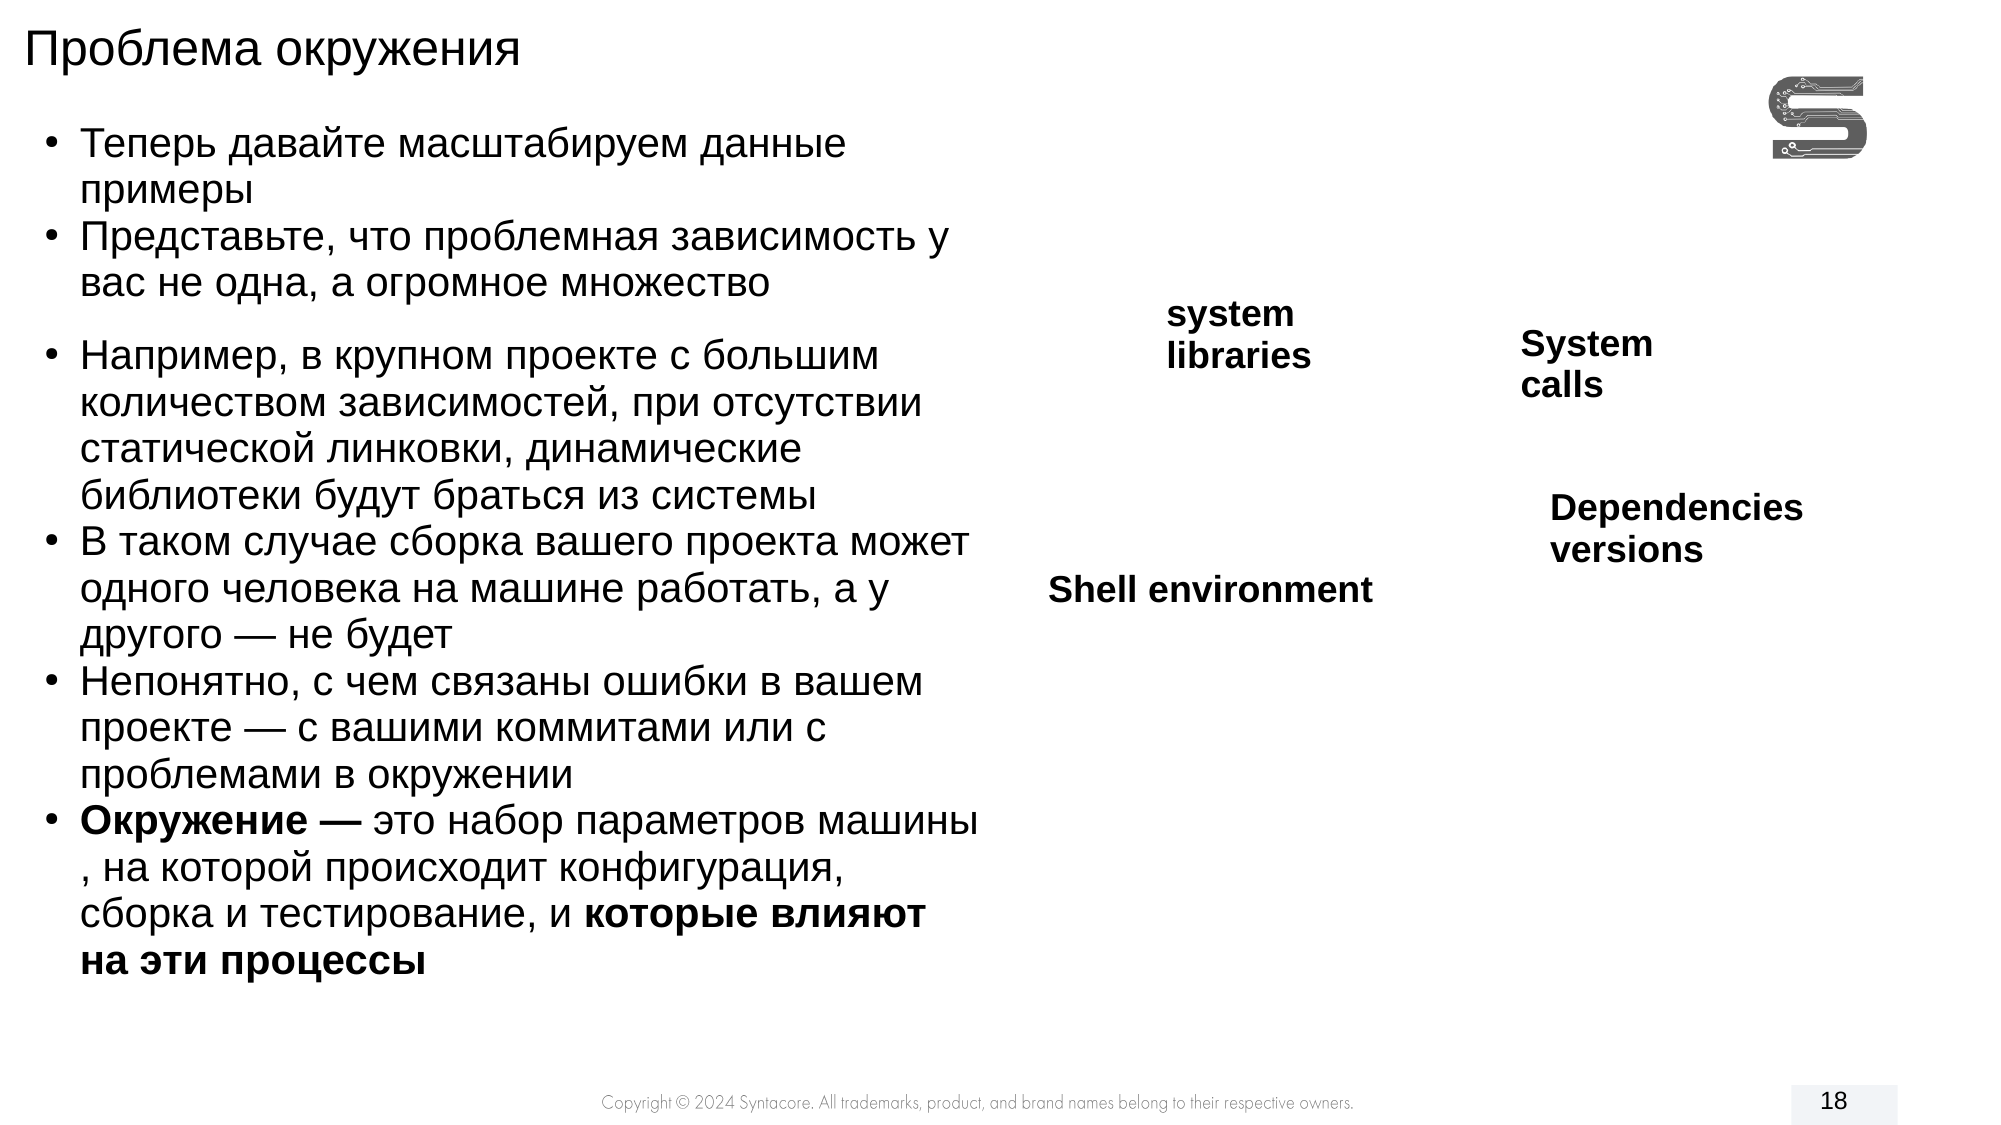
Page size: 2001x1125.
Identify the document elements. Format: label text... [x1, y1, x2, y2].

text_box Теперь давайте масштабируем данные примеры Представьте, что проблемная зависимость у вас не одна, а огромное множество [29, 112, 999, 324]
text_box System calls [1505, 314, 1743, 414]
text_box Dependencies versions [1535, 479, 1920, 621]
text_box Shell environment [1033, 561, 1418, 650]
picture [601, 1089, 1361, 1114]
text_box system libraries [1151, 285, 1388, 384]
text_box Проблема окружения [0, 13, 832, 84]
picture [1768, 76, 1867, 160]
text_box Например, в крупном проекте с большим количеством зависимостей, при отсутствии статической линковки, динамические библиотеки будут браться из системы В таком случае сборка вашего проекта может одного человека на машине работать, а у другого — не будет Непонятно, с чем связаны ошибки в вашем проекте — с вашими коммитами или с проблемами в окружении Окружение — это набор параметров машины , на которой происходит конфигурация, сборка и тестирование, и которые влияют на эти процессы [29, 324, 999, 991]
text_box <number> [1805, 1079, 1949, 1123]
